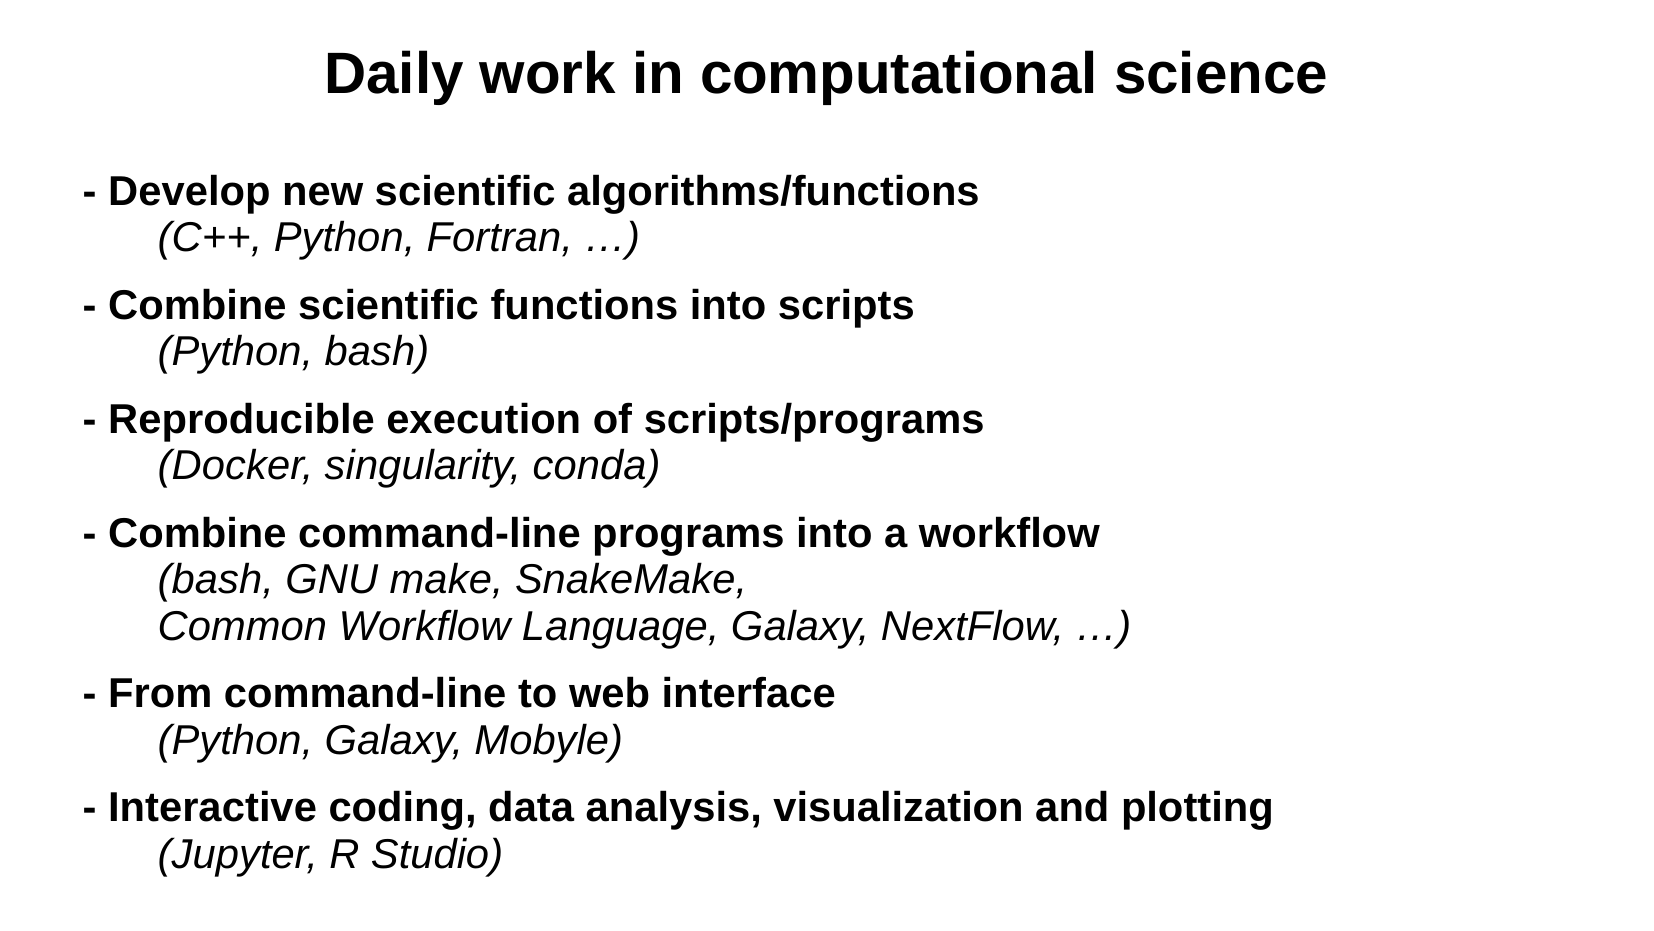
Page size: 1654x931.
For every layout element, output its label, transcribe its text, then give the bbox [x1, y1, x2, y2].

title Daily work in computational science [82, 0, 1571, 130]
subtitle - Develop new scientific algorithms/functions (C++, Python, Fortran, …) - Combine scientific functions into scripts (Python, bash) - Reproducible execution of scripts/programs (Docker, singularity, conda) - Combine command-line programs into a workflow (bash, GNU make, SnakeMake, Common Workflow Language, Galaxy, NextFlow, …) - From command-line to web interface (Python, Galaxy, Mobyle) - Interactive coding, data analysis, visualization and plotting (Jupyter, R Studio) [82, 130, 1571, 914]
